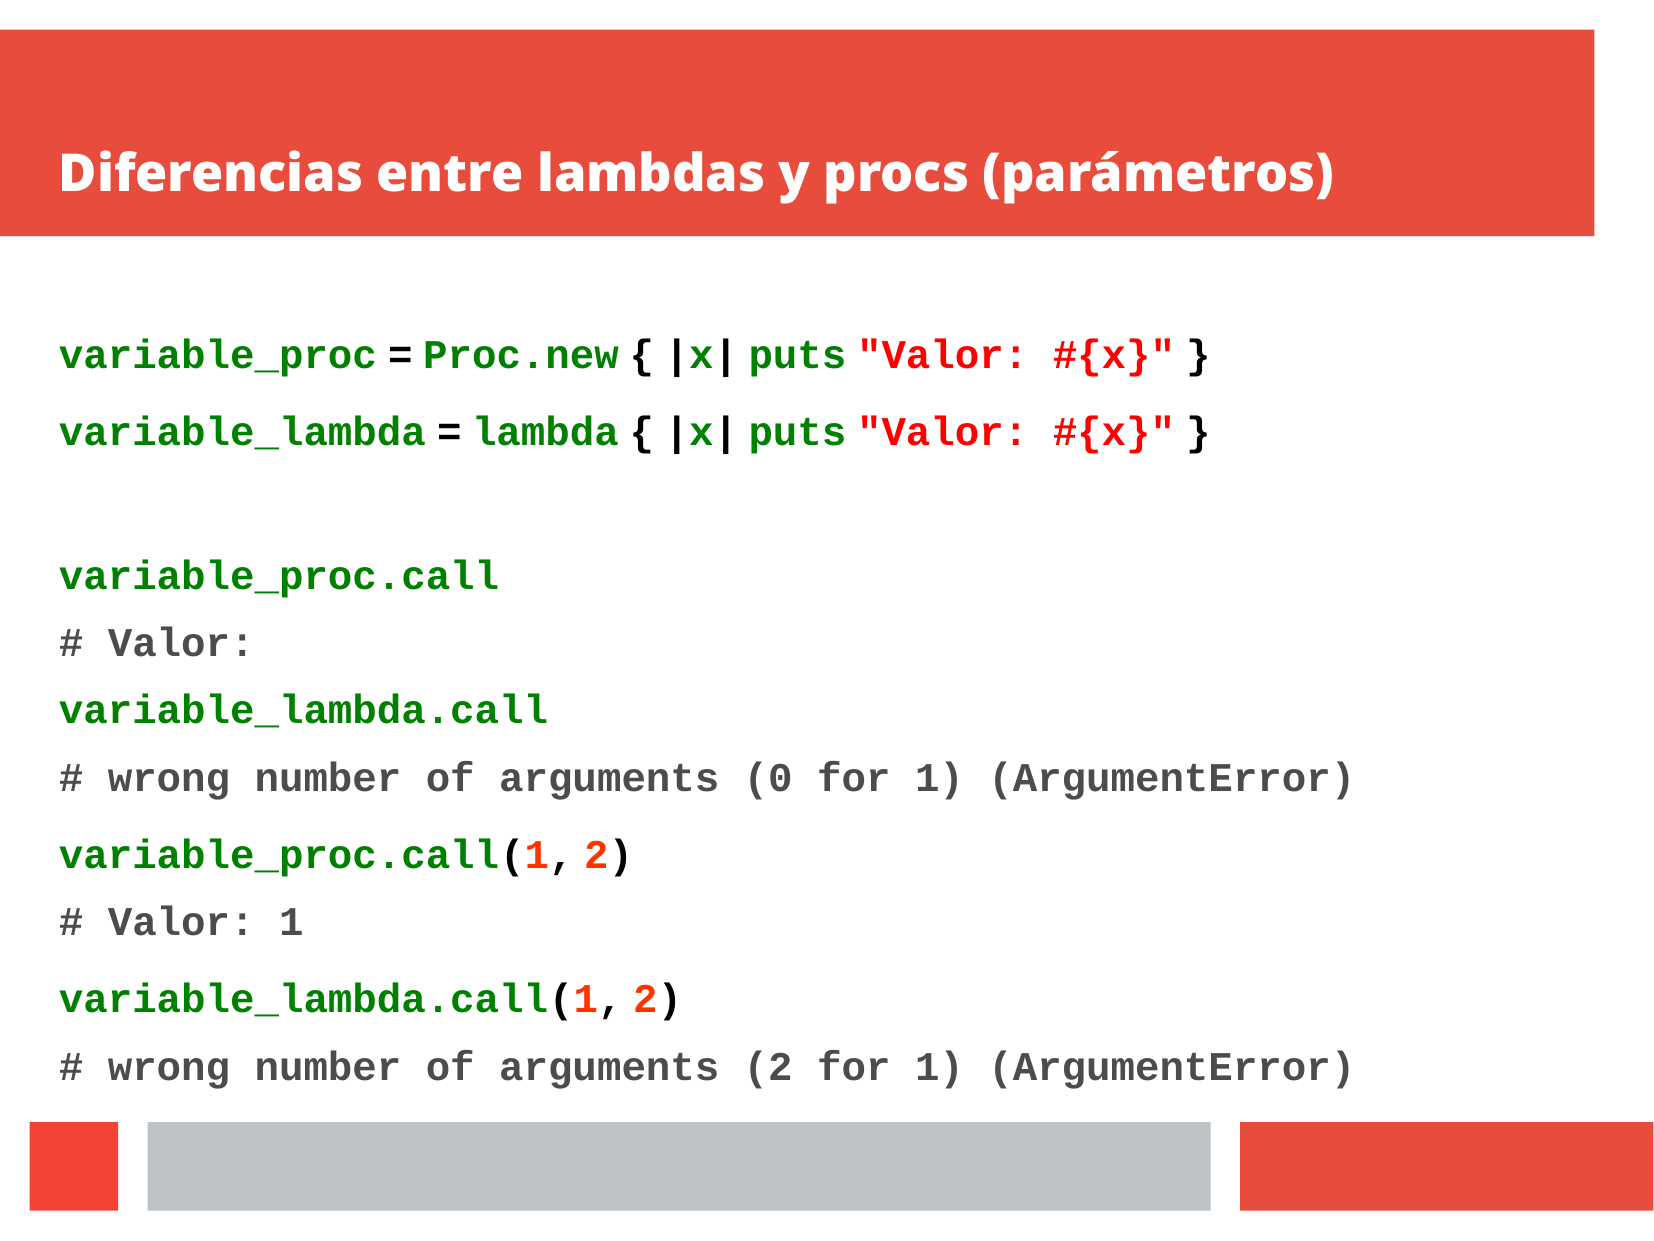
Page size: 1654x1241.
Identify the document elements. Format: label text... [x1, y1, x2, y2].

list variable_proc = Proc.new { |x| puts "Valor: #{x}" } variable_lambda = lambda { |x| puts "Valor: #{x}" } variable_proc.call # Valor: variable_lambda.call # wrong number of arguments (0 for 1) (ArgumentError) variable_proc.call(1, 2) # Valor: 1 variable_lambda.call(1, 2) # wrong number of arguments (2 for 1) (ArgumentError) [59, 324, 1565, 1093]
title Diferencias entre lambdas y procs (parámetros) [59, 59, 1595, 207]
